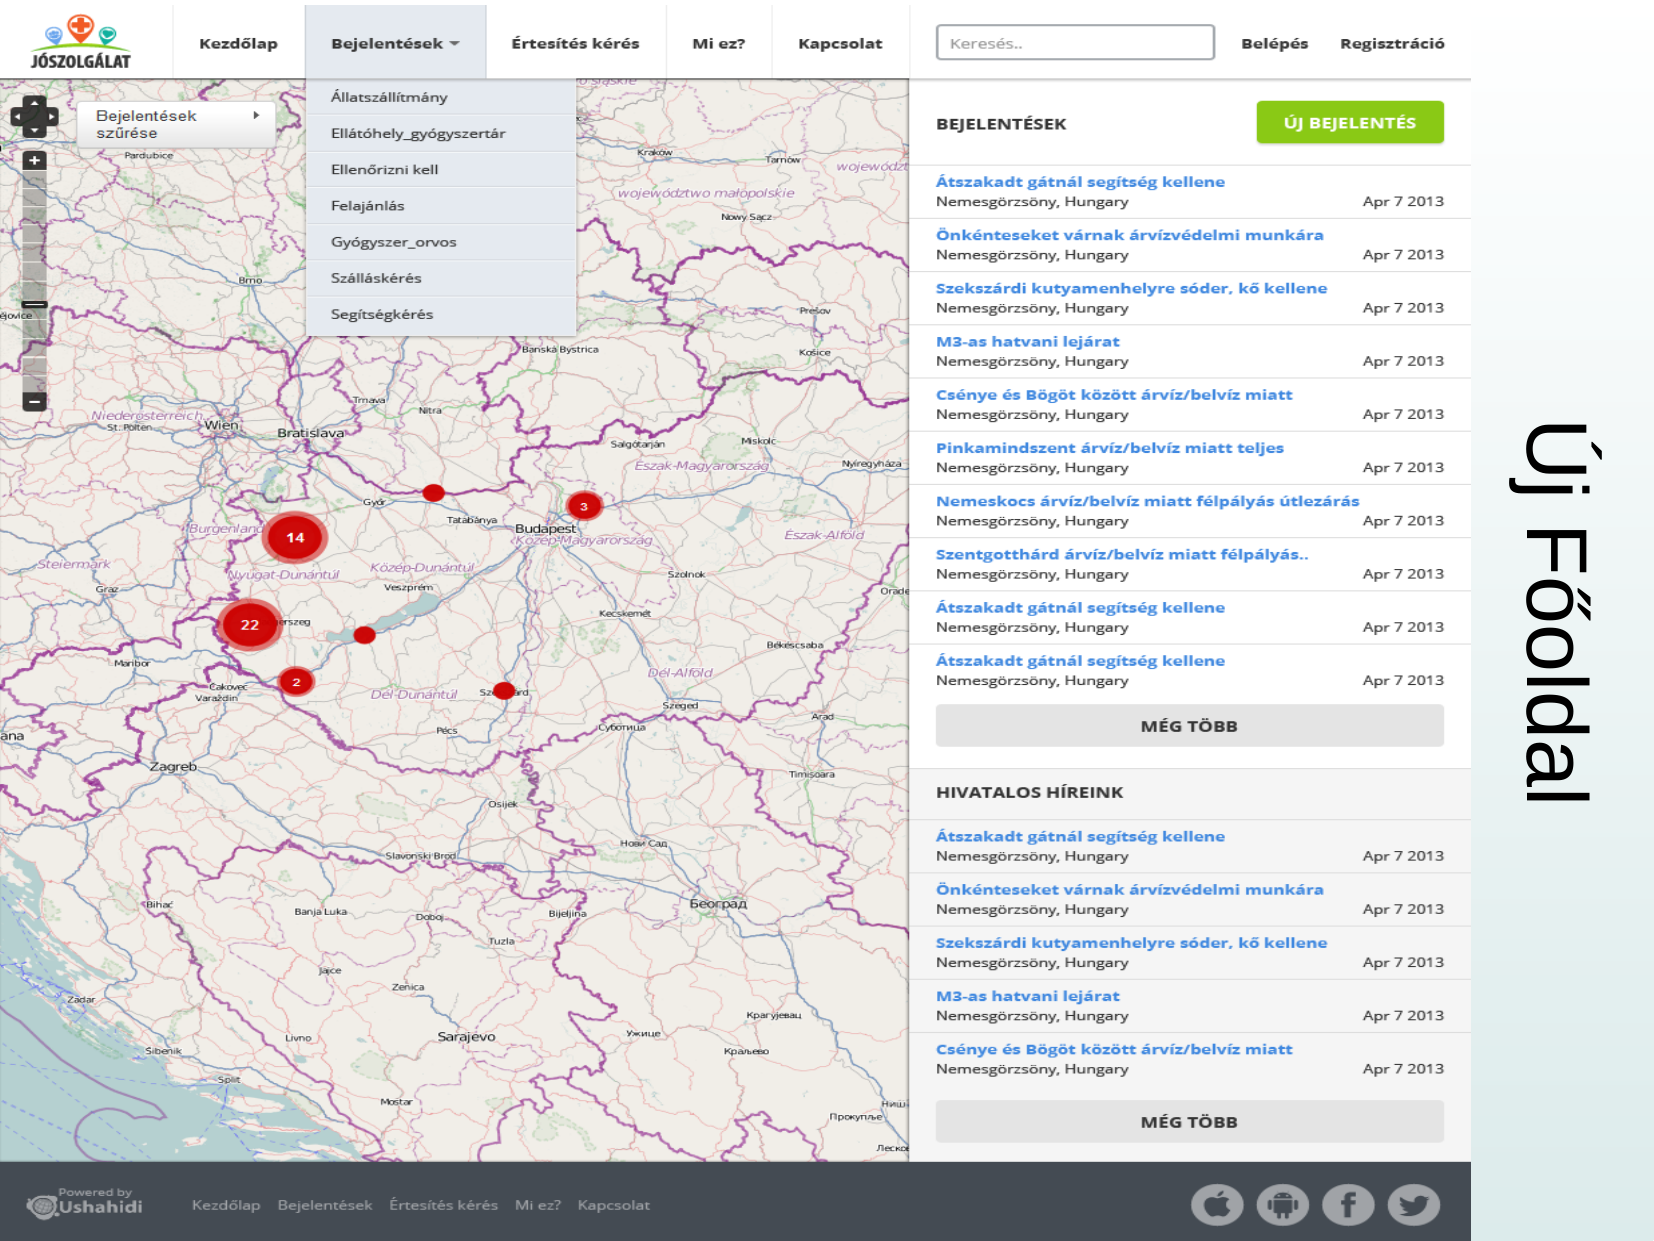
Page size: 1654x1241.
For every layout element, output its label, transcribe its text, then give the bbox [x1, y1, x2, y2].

title Új Főoldal [1470, 117, 1644, 1108]
picture [0, 5, 1471, 1241]
